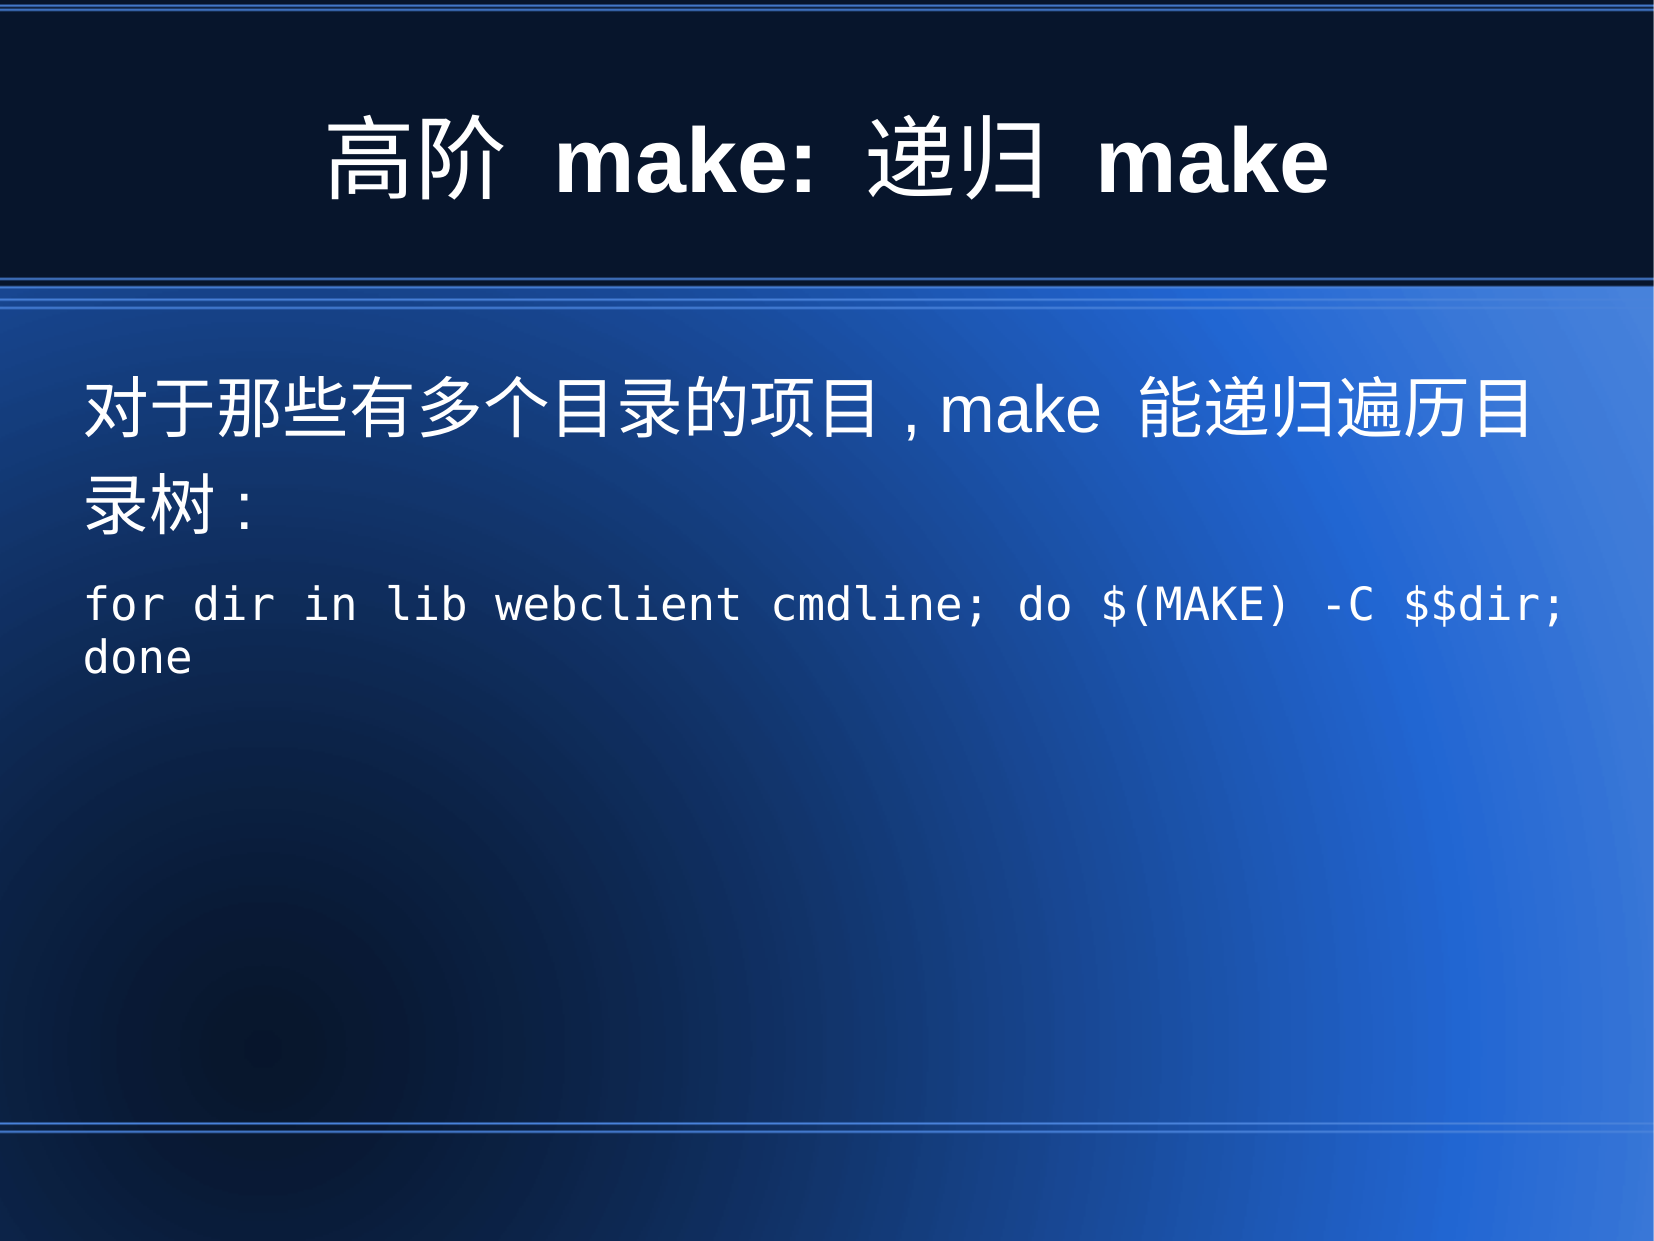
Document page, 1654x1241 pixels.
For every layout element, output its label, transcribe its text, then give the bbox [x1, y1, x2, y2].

picture [0, 0, 1654, 1241]
title 高阶 make: 递归 make [82, 49, 1571, 257]
list 对于那些有多个目录的项目, make 能递归遍历目录树: for dir in lib webclient cmdline; do $(MAKE) -C $$dir; done [82, 355, 1571, 1058]
